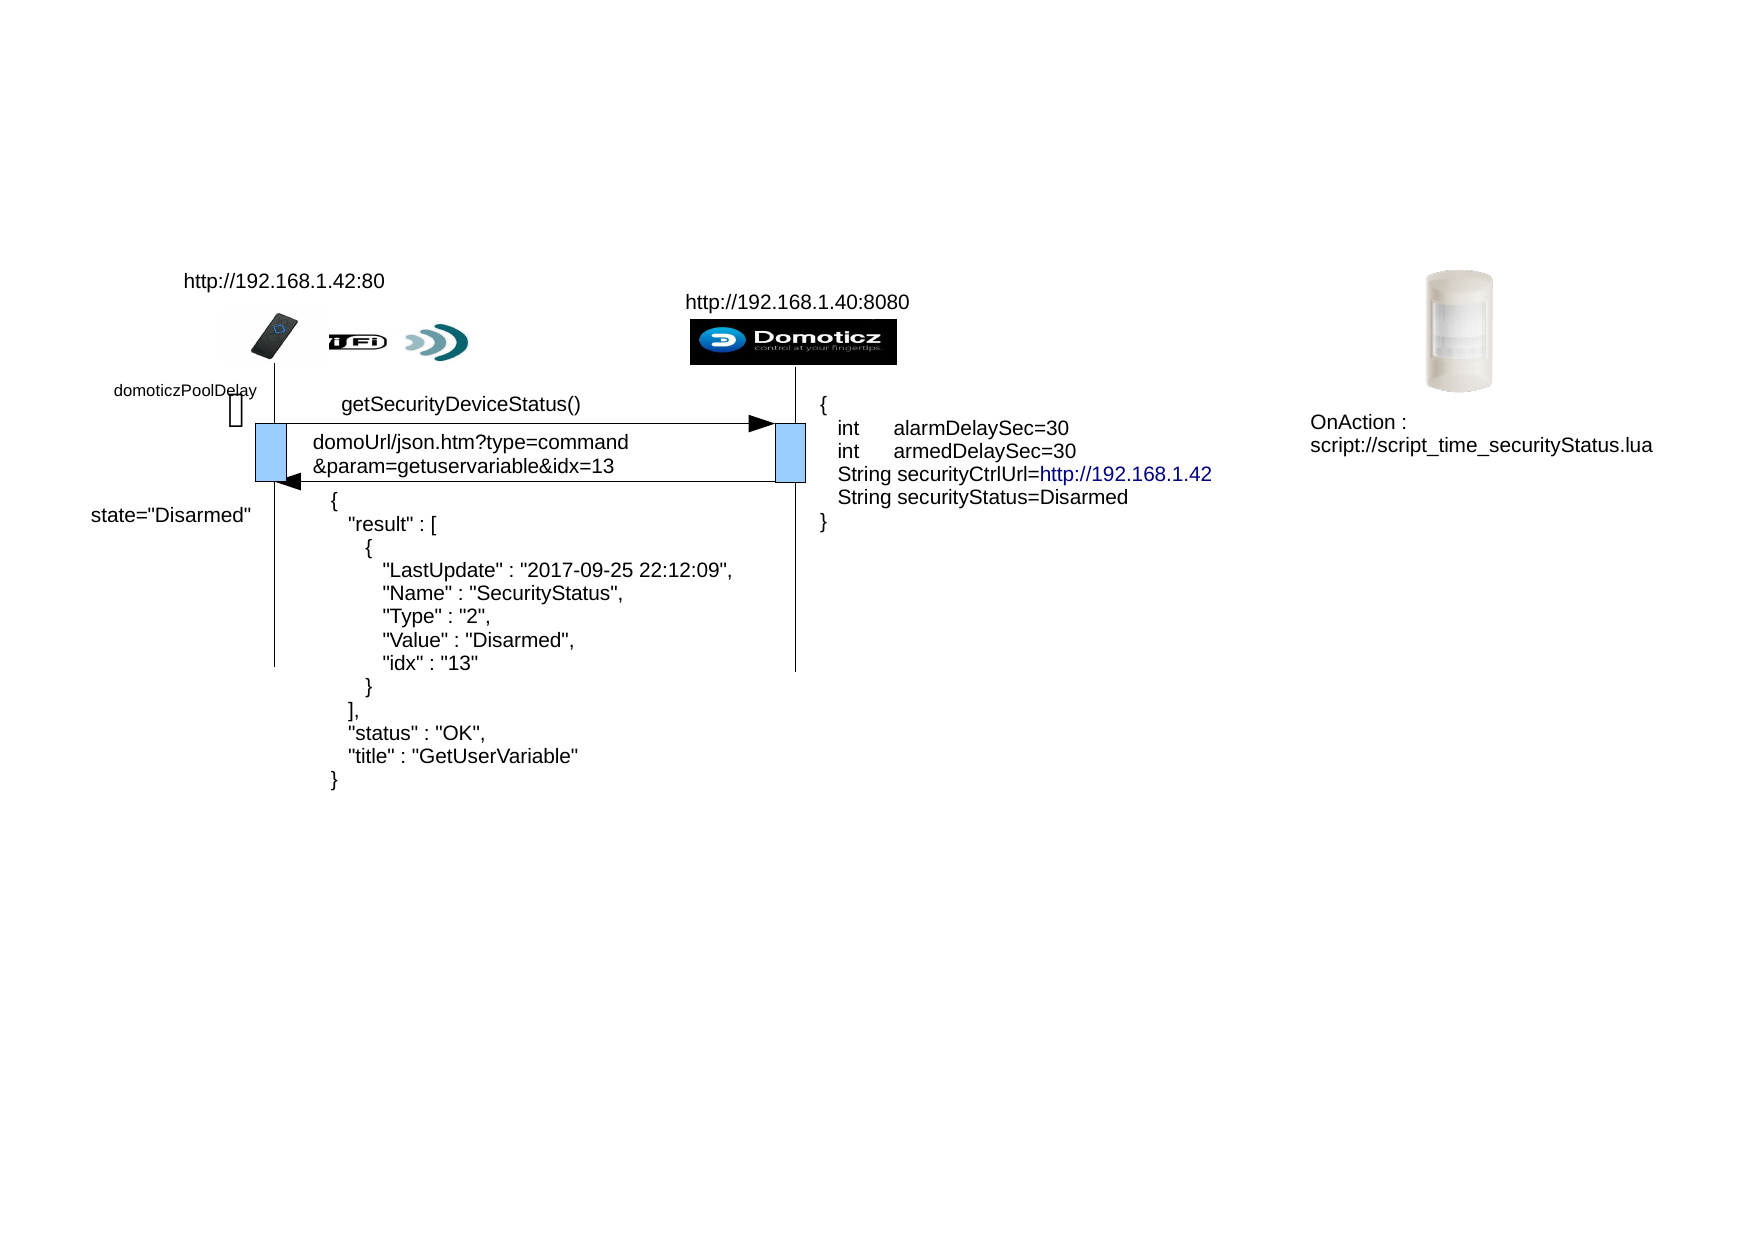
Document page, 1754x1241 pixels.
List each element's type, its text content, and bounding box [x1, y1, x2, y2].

picture [690, 322, 897, 366]
picture [1407, 267, 1511, 395]
text_box OnAction : script://script_time_securityStatus.lua [1295, 402, 1695, 465]
text_box  [212, 384, 265, 456]
text_box { int alarmDelaySec=30 int armedDelaySec=30 String securityCtrlUrl=http://192.168.1.42 String securityStatus=Disarmed } [805, 385, 1251, 546]
text_box [255, 423, 287, 482]
text_box { "result" : [ { "LastUpdate" : "2017-09-25 22:12:09", "Name" : "SecurityStatus", "Type" : "2", "Value" : "Disarmed", "idx" : "13" } ], "status" : "OK", "title" : "GetUserVariable" } [316, 482, 762, 799]
picture [221, 309, 483, 363]
text_box domoUrl/json.htm?type=command &param=getuservariable&idx=13 [298, 423, 734, 481]
text_box state="Disarmed" [76, 496, 275, 535]
text_box domoticzPoolDelay [99, 374, 327, 412]
text_box getSecurityDeviceStatus() [326, 385, 734, 424]
text_box [775, 423, 805, 483]
text_box http://192.168.1.40:8080 [670, 282, 927, 322]
text_box http://192.168.1.42:80 [168, 262, 404, 301]
